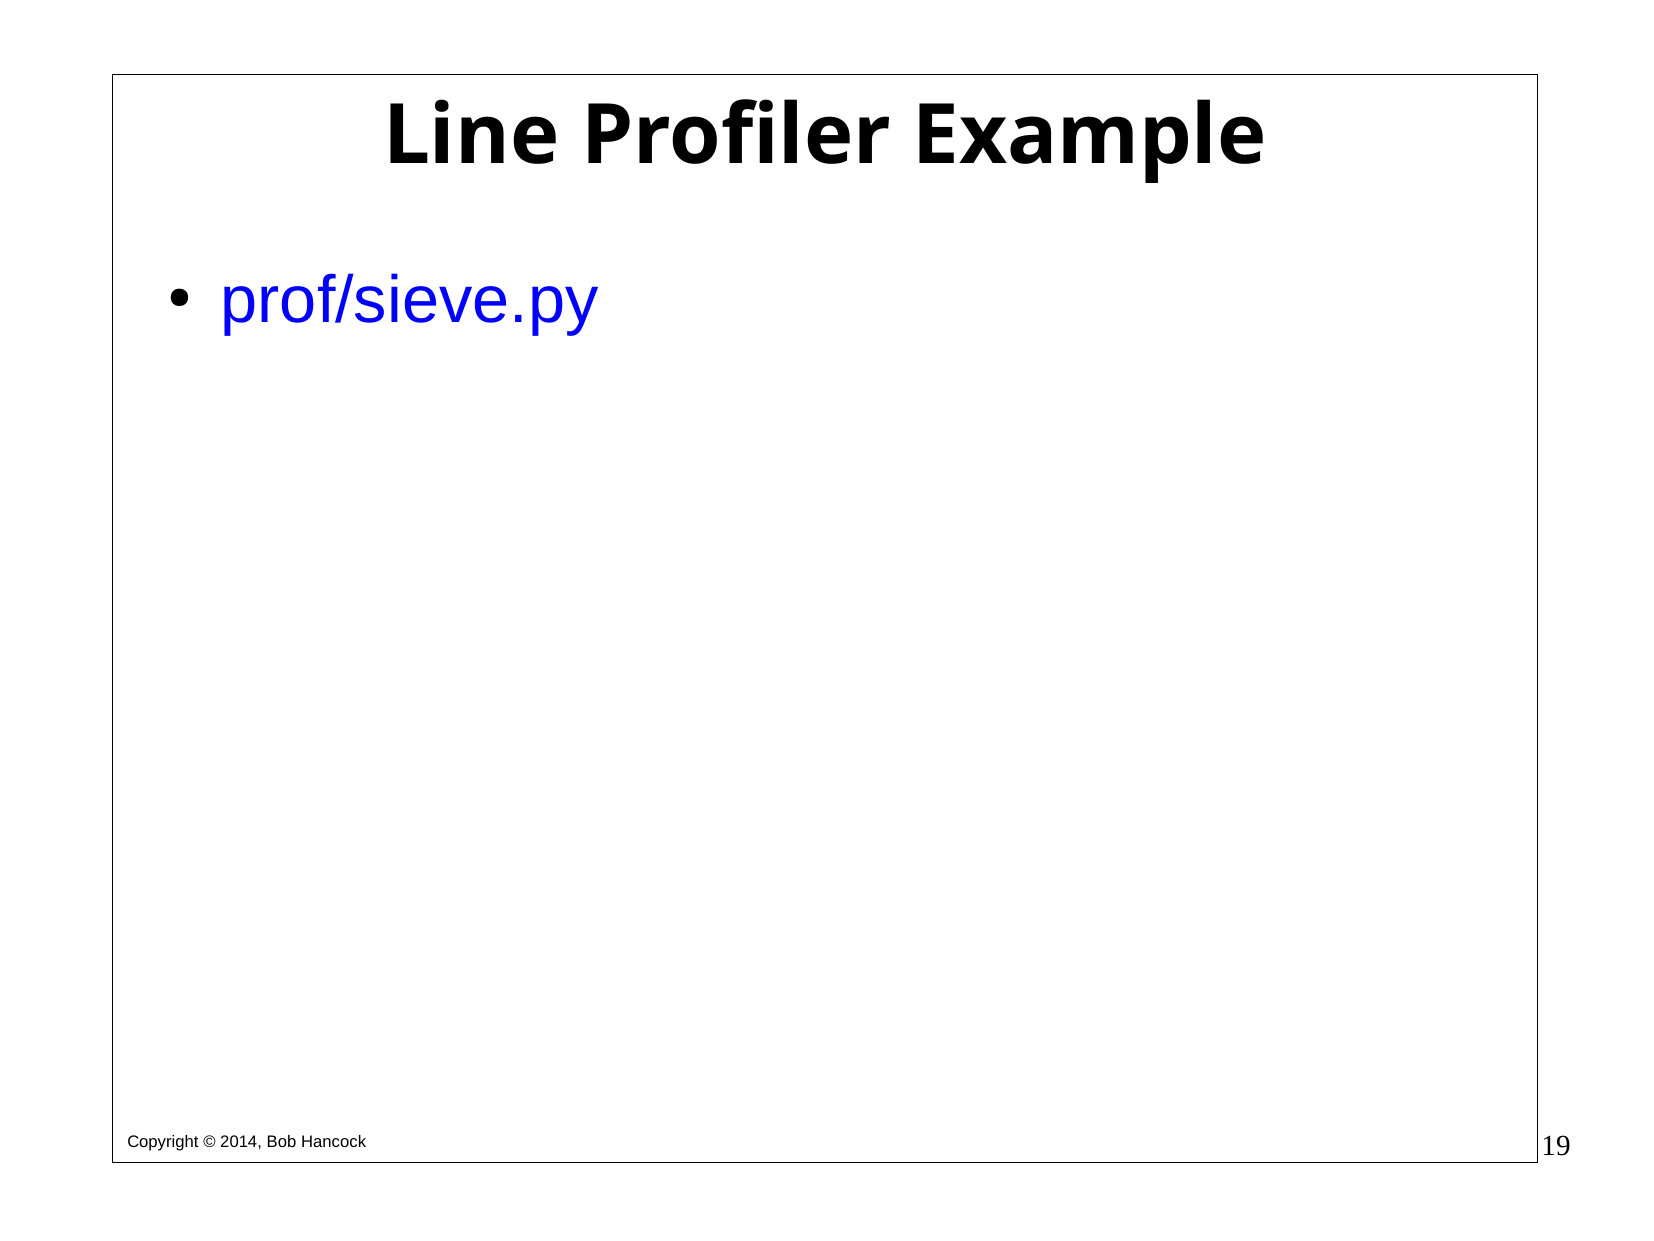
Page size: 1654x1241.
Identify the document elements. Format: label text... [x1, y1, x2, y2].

text_box Copyright © 2014, Bob Hancock [112, 1125, 382, 1159]
title Line Profiler Example [112, 75, 1538, 188]
list prof/sieve.py [150, 262, 1501, 1126]
